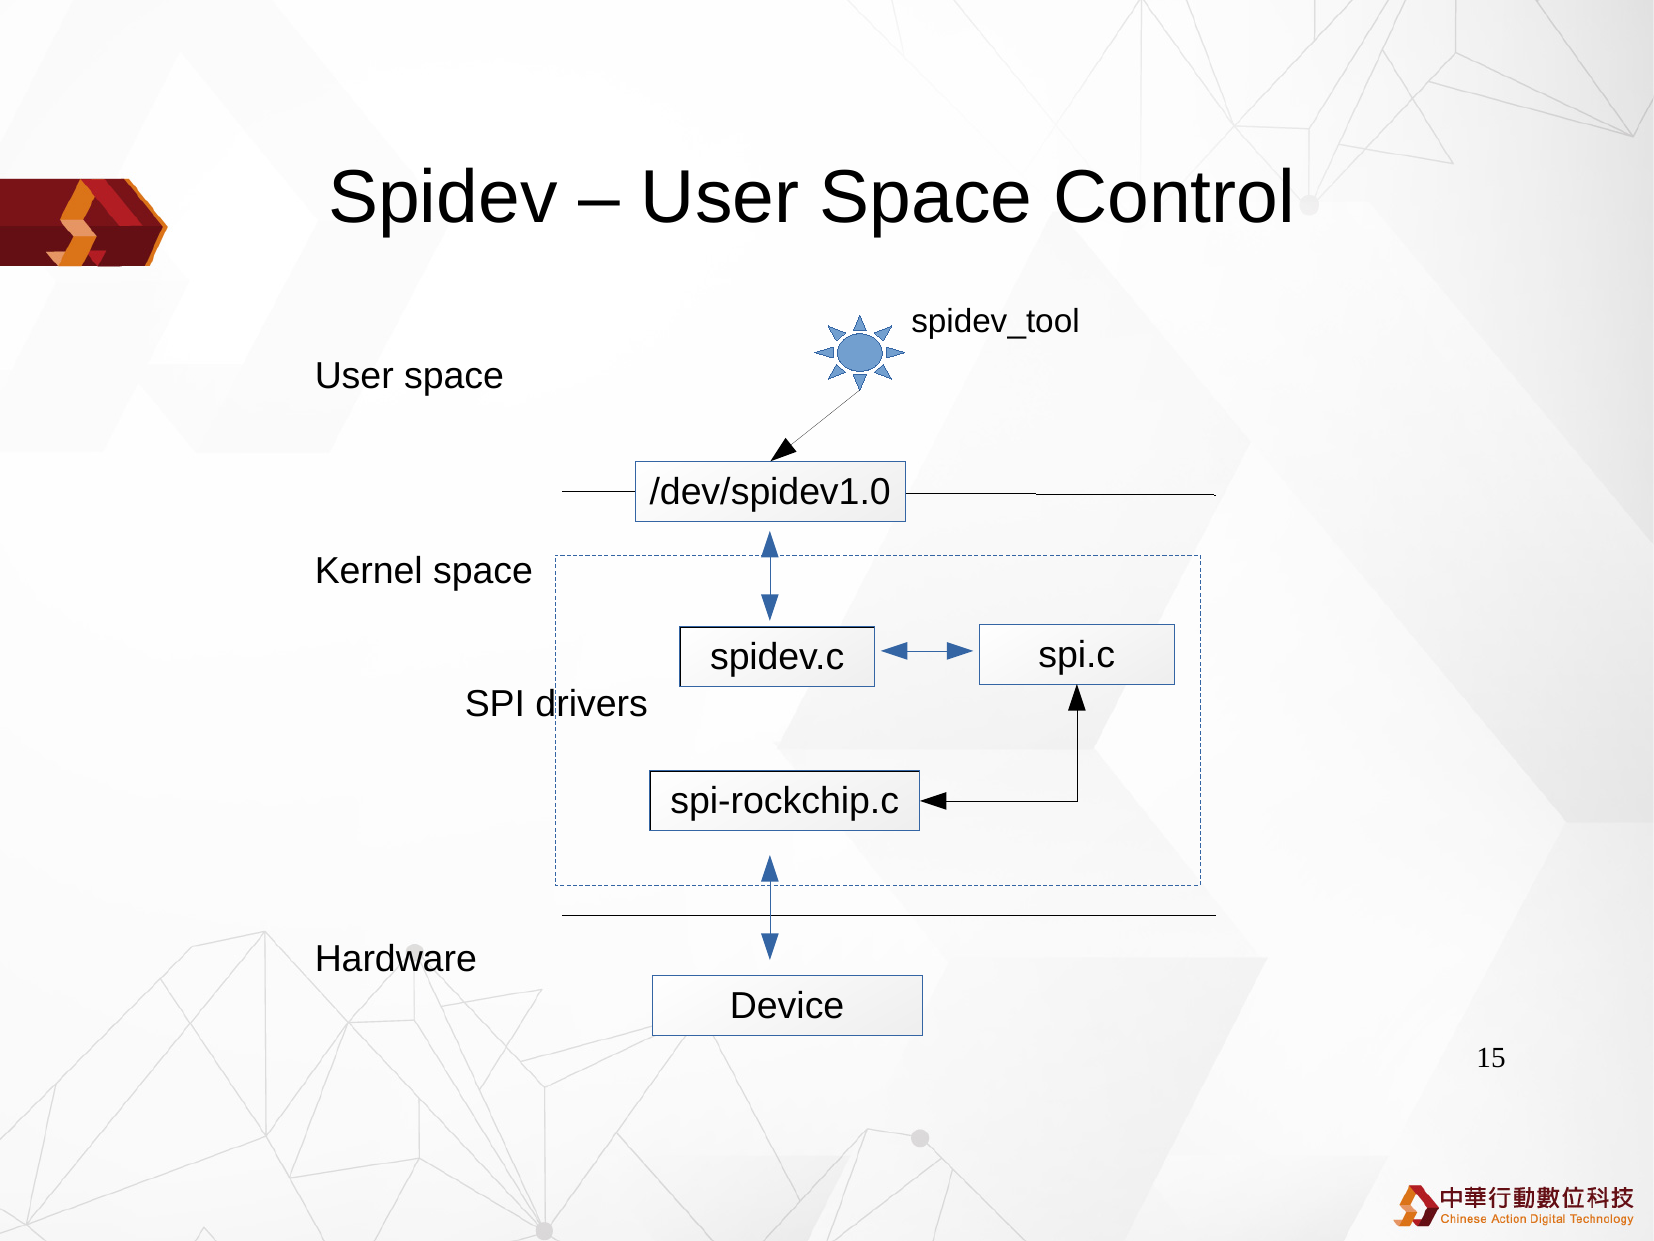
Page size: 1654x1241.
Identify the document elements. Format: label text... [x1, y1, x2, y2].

text_box /dev/spidev1.0 [635, 461, 906, 522]
text_box Device [652, 975, 923, 1036]
text_box spi-rockchip.c [649, 770, 920, 831]
text_box [874, 330, 881, 339]
text_box [874, 364, 892, 380]
text_box spidev.c [679, 626, 875, 687]
text_box SPI drivers [450, 675, 706, 736]
text_box [853, 374, 867, 390]
text_box User space [300, 347, 526, 421]
text_box [837, 333, 881, 372]
text_box spidev_tool [881, 295, 1111, 361]
text_box [853, 315, 867, 331]
text_box [828, 325, 846, 341]
text_box spi.c [979, 624, 1175, 685]
text_box Kernel space [300, 542, 571, 616]
text_box [828, 364, 846, 380]
picture [0, 0, 1654, 1241]
title Spidev – User Space Control [118, 112, 1506, 281]
text_box Hardware [300, 930, 496, 991]
text_box [814, 347, 834, 358]
